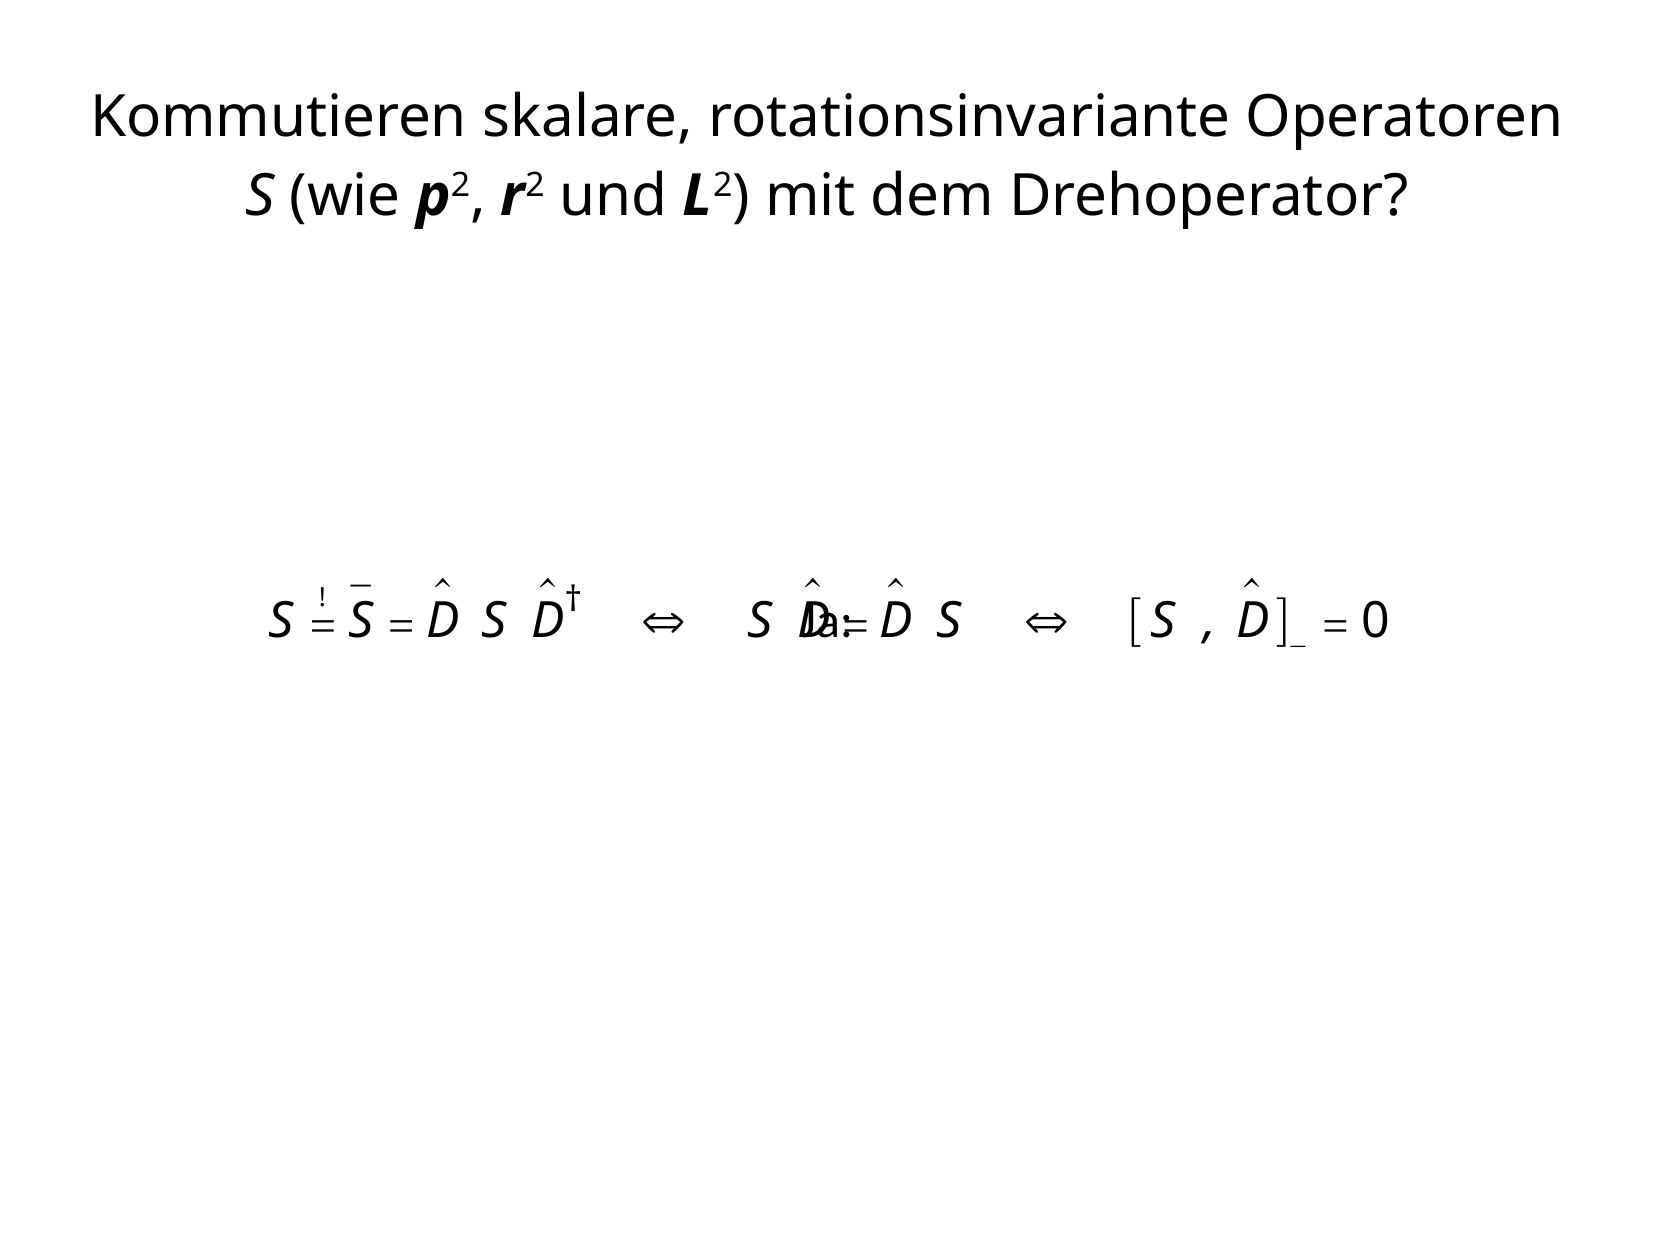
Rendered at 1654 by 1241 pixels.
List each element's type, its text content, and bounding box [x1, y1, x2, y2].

chart [261, 575, 1393, 665]
subtitle Ja: [82, 290, 1571, 1010]
title Kommutieren skalare, rotationsinvariante Operatoren S (wie p2, r2 und L2) mit dem Drehoperator? [82, 49, 1571, 257]
